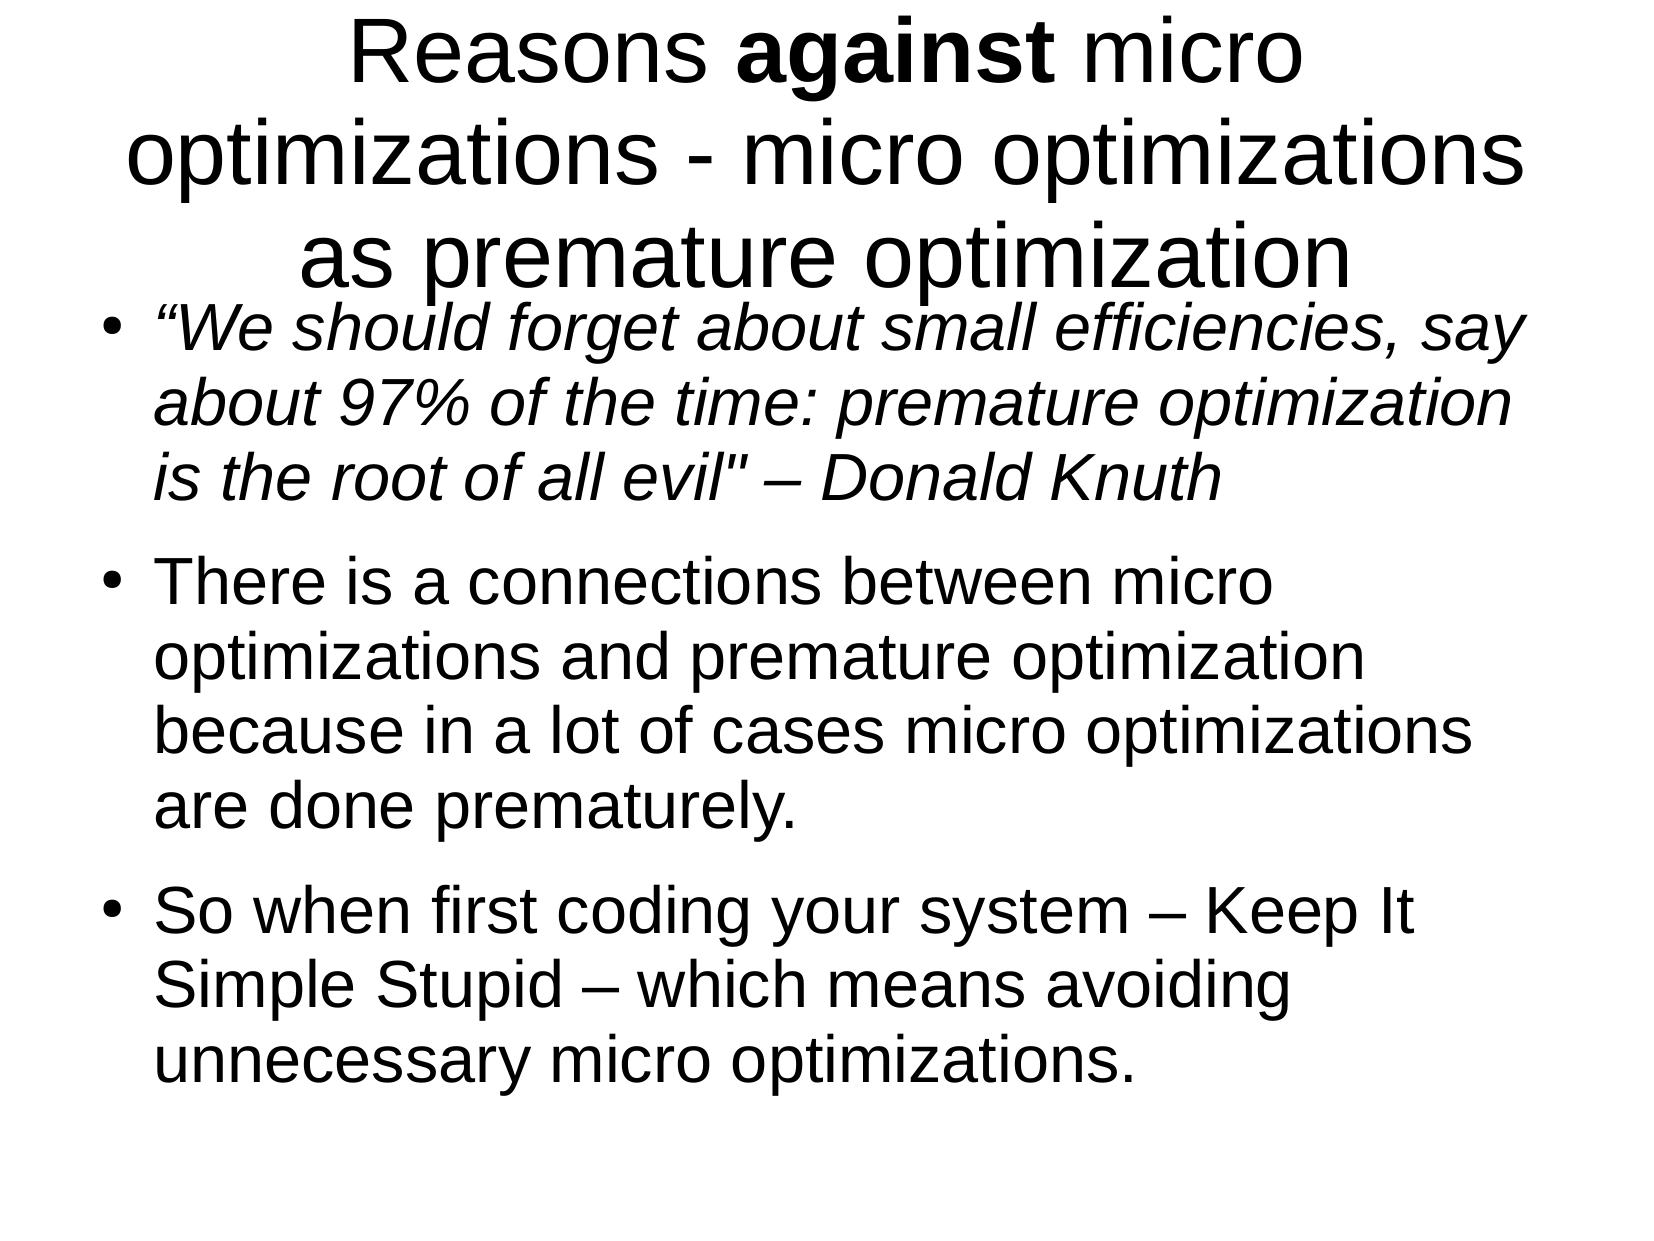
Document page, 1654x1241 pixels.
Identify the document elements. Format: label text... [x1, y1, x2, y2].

list “We should forget about small efficiencies, say about 97% of the time: premature optimization is the root of all evil" – Donald Knuth There is a connections between micro optimizations and premature optimization because in a lot of cases micro optimizations are done prematurely. So when first coding your system – Keep It Simple Stupid – which means avoiding unnecessary micro optimizations. [82, 290, 1571, 1109]
title Reasons against micro optimizations - micro optimizations as premature optimization [82, 0, 1571, 290]
